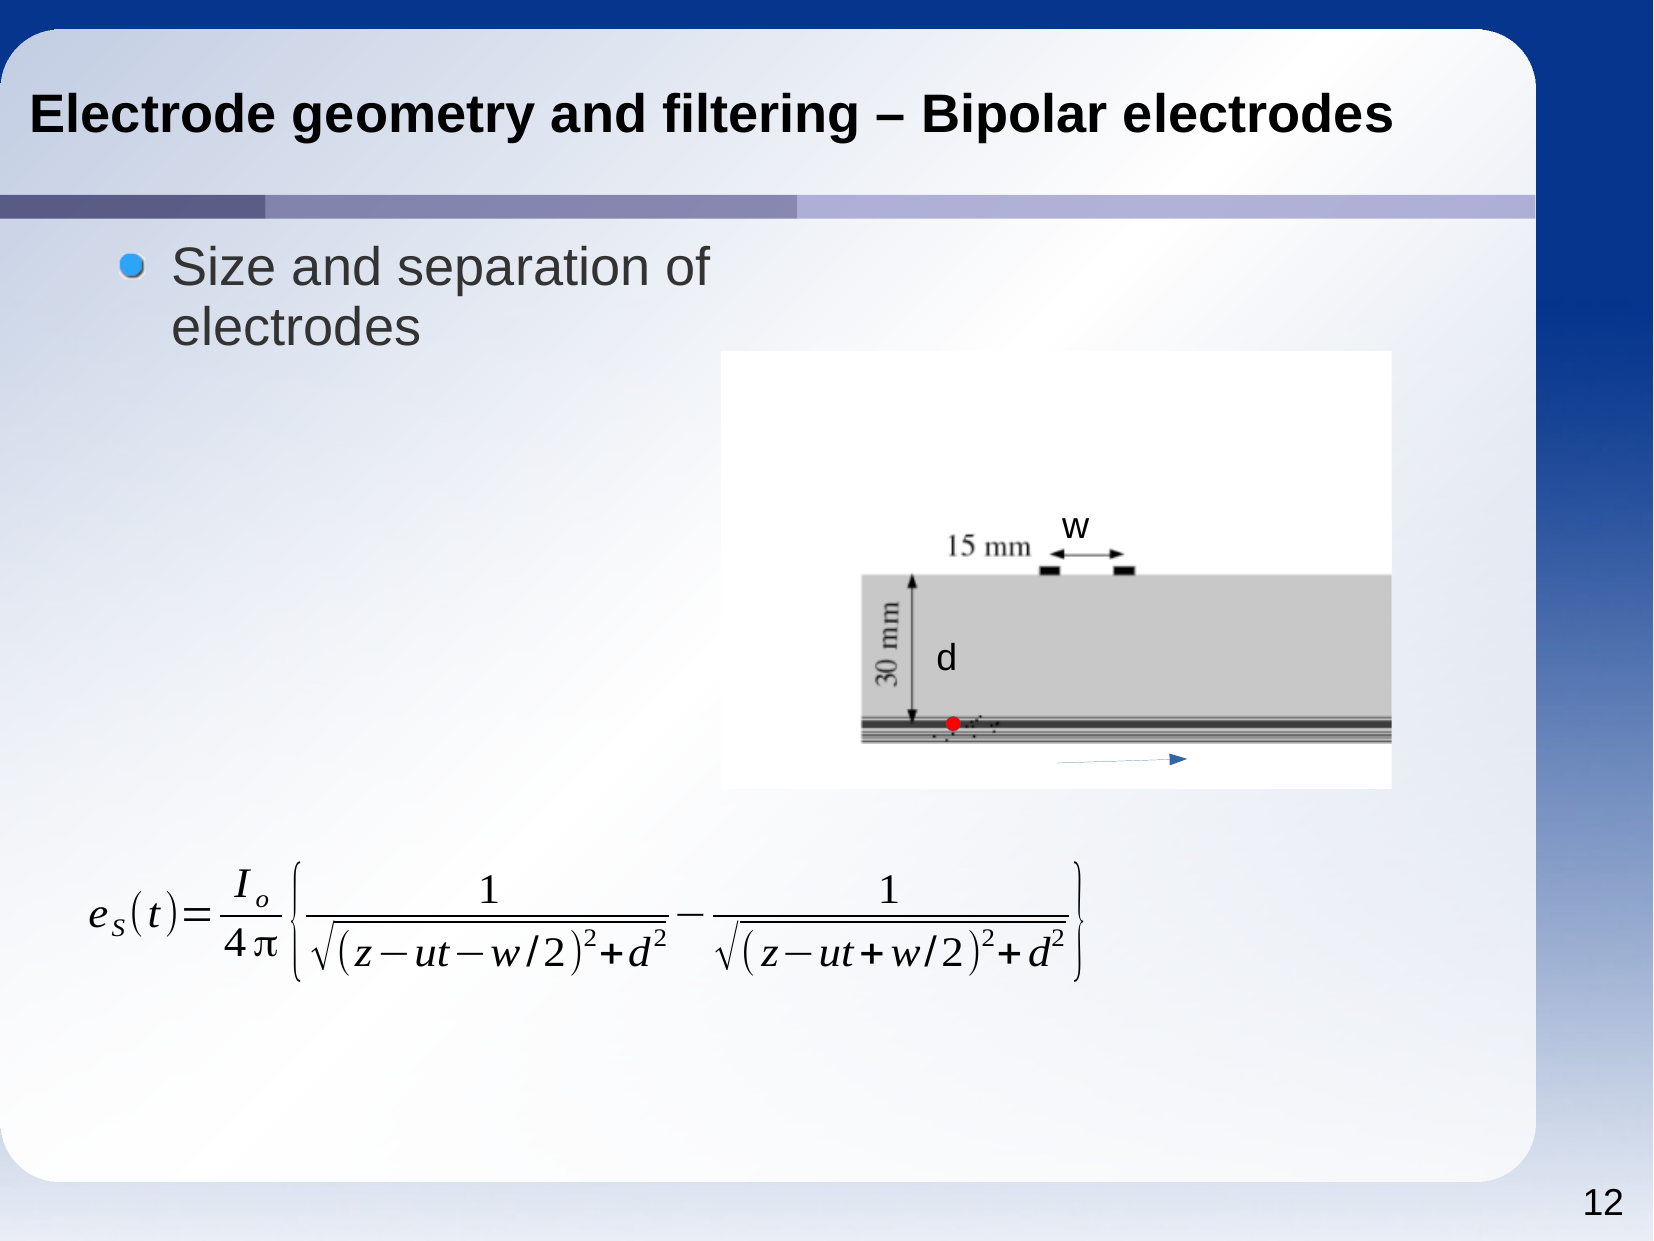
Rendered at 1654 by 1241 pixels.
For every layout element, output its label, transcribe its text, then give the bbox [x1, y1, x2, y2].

chart [720, 351, 1392, 789]
list Size and separation of electrodes [29, 236, 750, 1152]
title Electrode geometry and filtering – Bipolar electrodes [29, 49, 1506, 178]
chart [79, 859, 1099, 985]
picture [0, 0, 1654, 1241]
